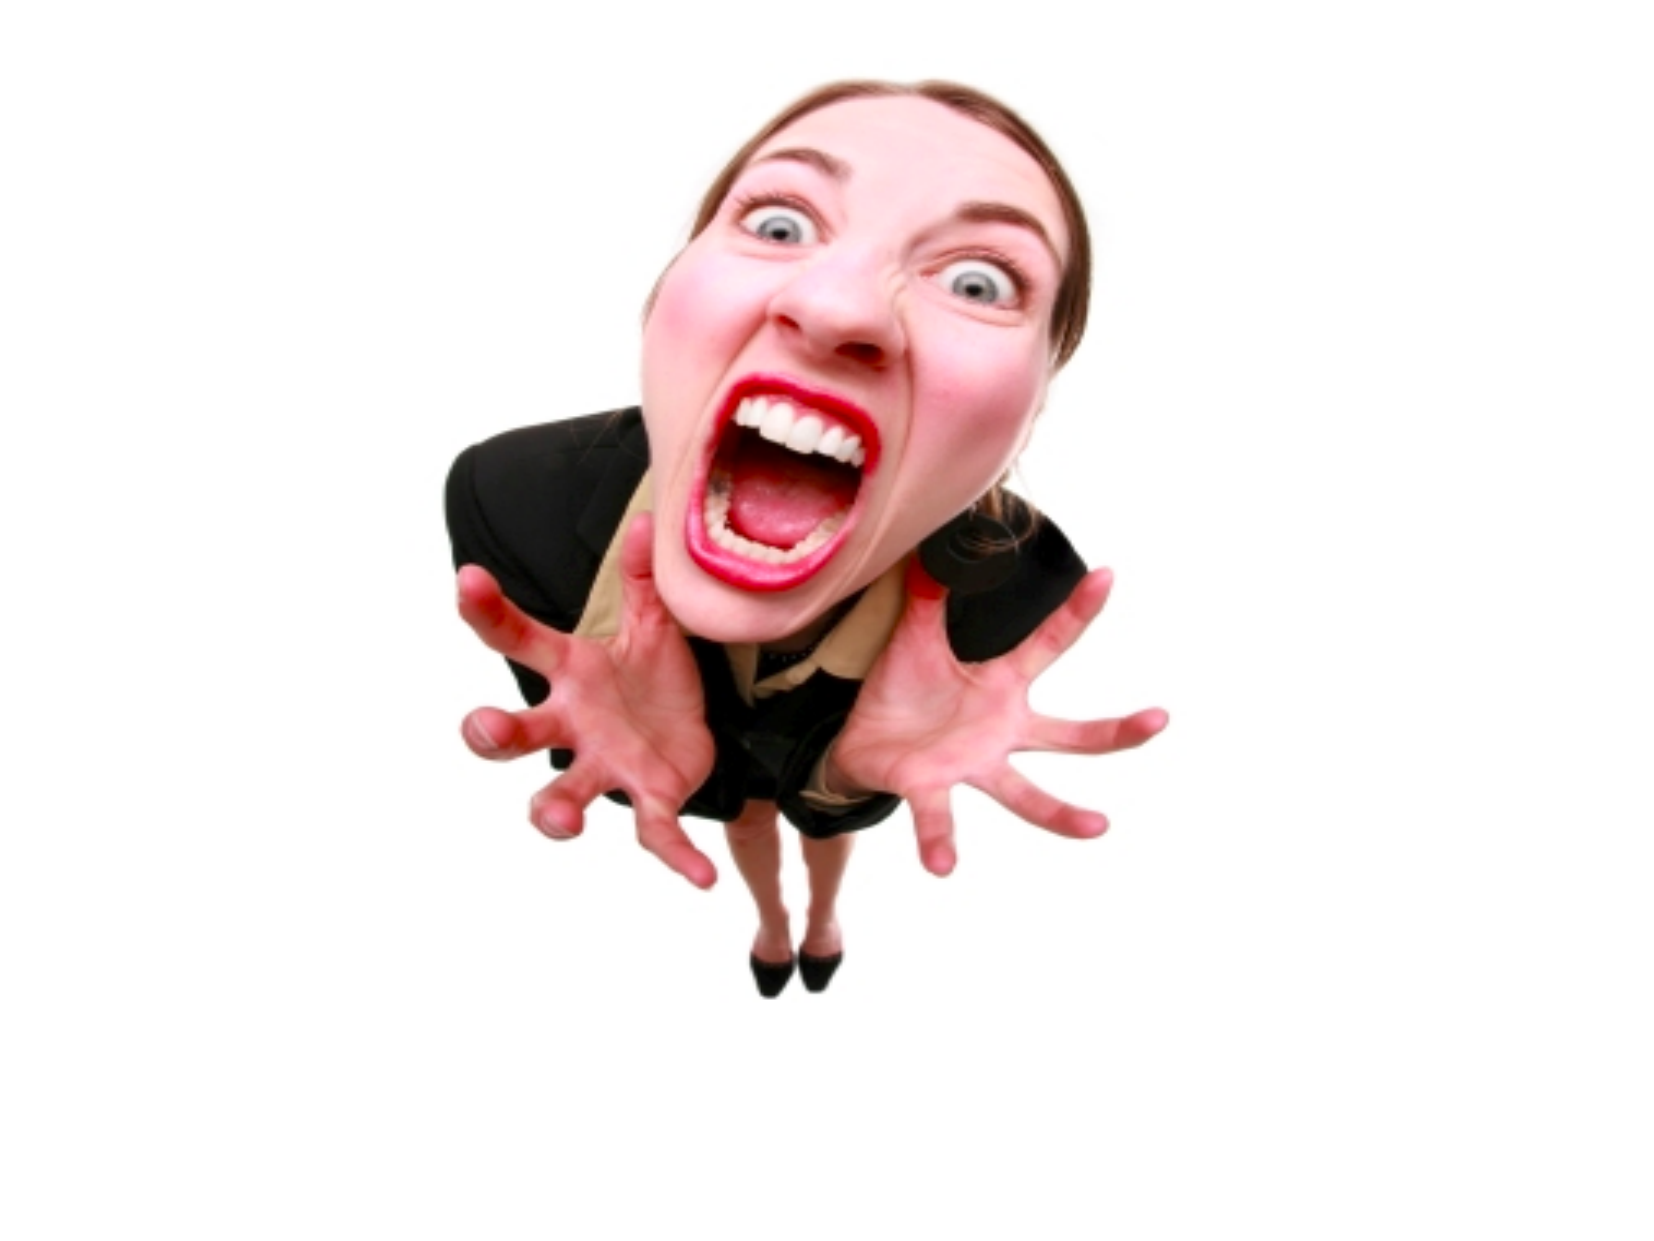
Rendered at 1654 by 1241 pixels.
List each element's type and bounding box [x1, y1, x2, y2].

picture [401, 58, 1229, 1028]
